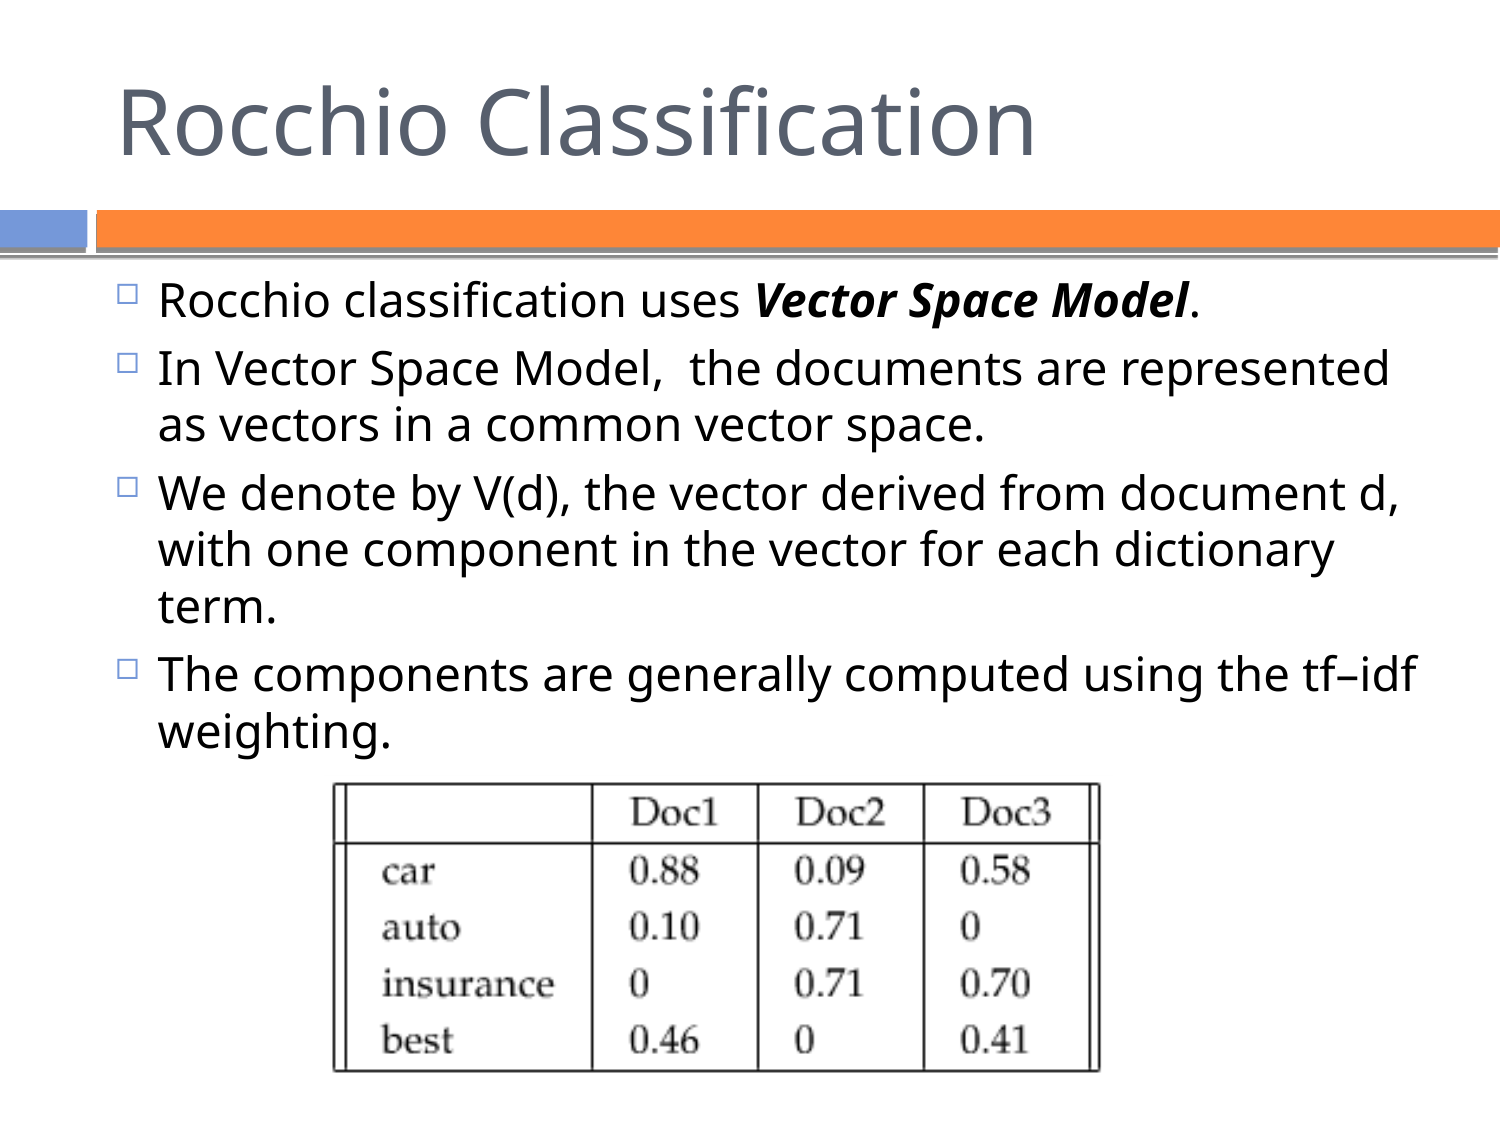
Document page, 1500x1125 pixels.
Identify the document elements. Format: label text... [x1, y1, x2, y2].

title Rocchio Classification [100, 37, 1438, 200]
picture [324, 774, 1113, 1081]
list Rocchio classification uses Vector Space Model. In Vector Space Model, the documents are represented as vectors in a common vector space. We denote by V(d), the vector derived from document d, with one component in the vector for each dictionary term. The components are generally computed using the tf–idf weighting. [100, 262, 1438, 775]
